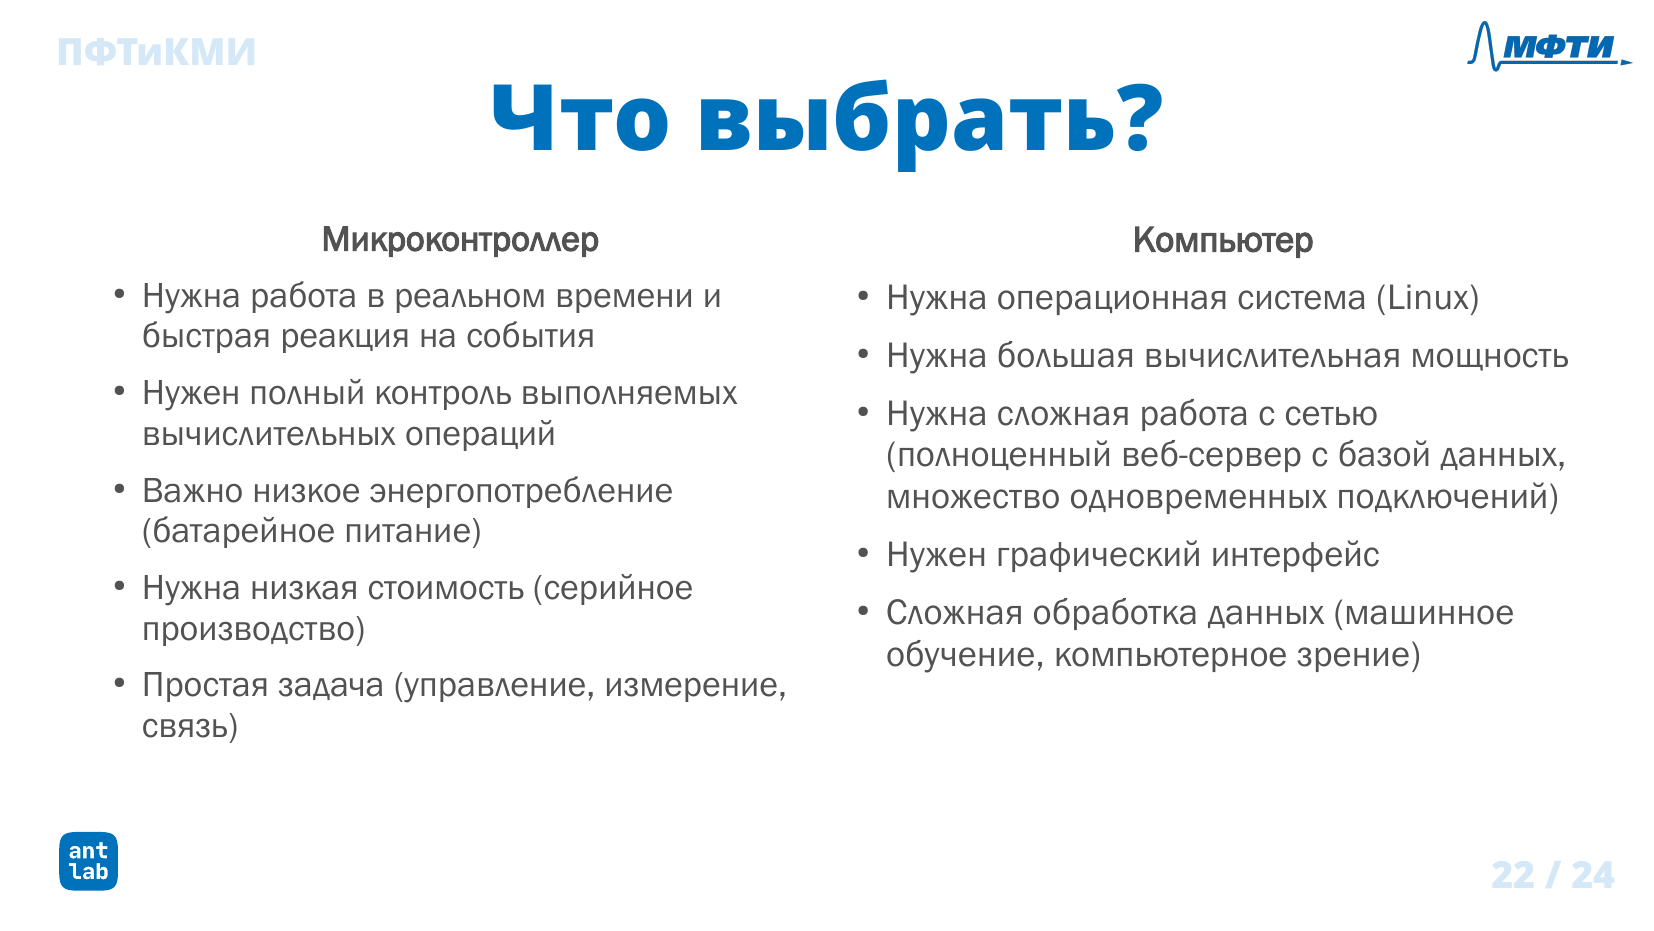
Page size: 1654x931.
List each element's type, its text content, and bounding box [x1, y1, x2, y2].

list Компьютер Нужна операционная система (Linux) Нужна большая вычислительная мощность Нужна сложная работа с сетью (полноценный веб-сервер с базой данных, множество одновременных подключений) Нужен графический интерфейс Сложная обработка данных (машинное обучение, компьютерное зрение) [845, 217, 1572, 758]
title Что выбрать? [82, 37, 1571, 193]
picture [1446, 0, 1654, 93]
list Микроконтроллер Нужна работа в реальном времени и быстрая реакция на события Нужен полный контроль выполняемых вычислительных операций Важно низкое энергопотребление (батарейное питание) Нужна низкая стоимость (серийное производство) Простая задача (управление, измерение, связь) [82, 217, 809, 758]
